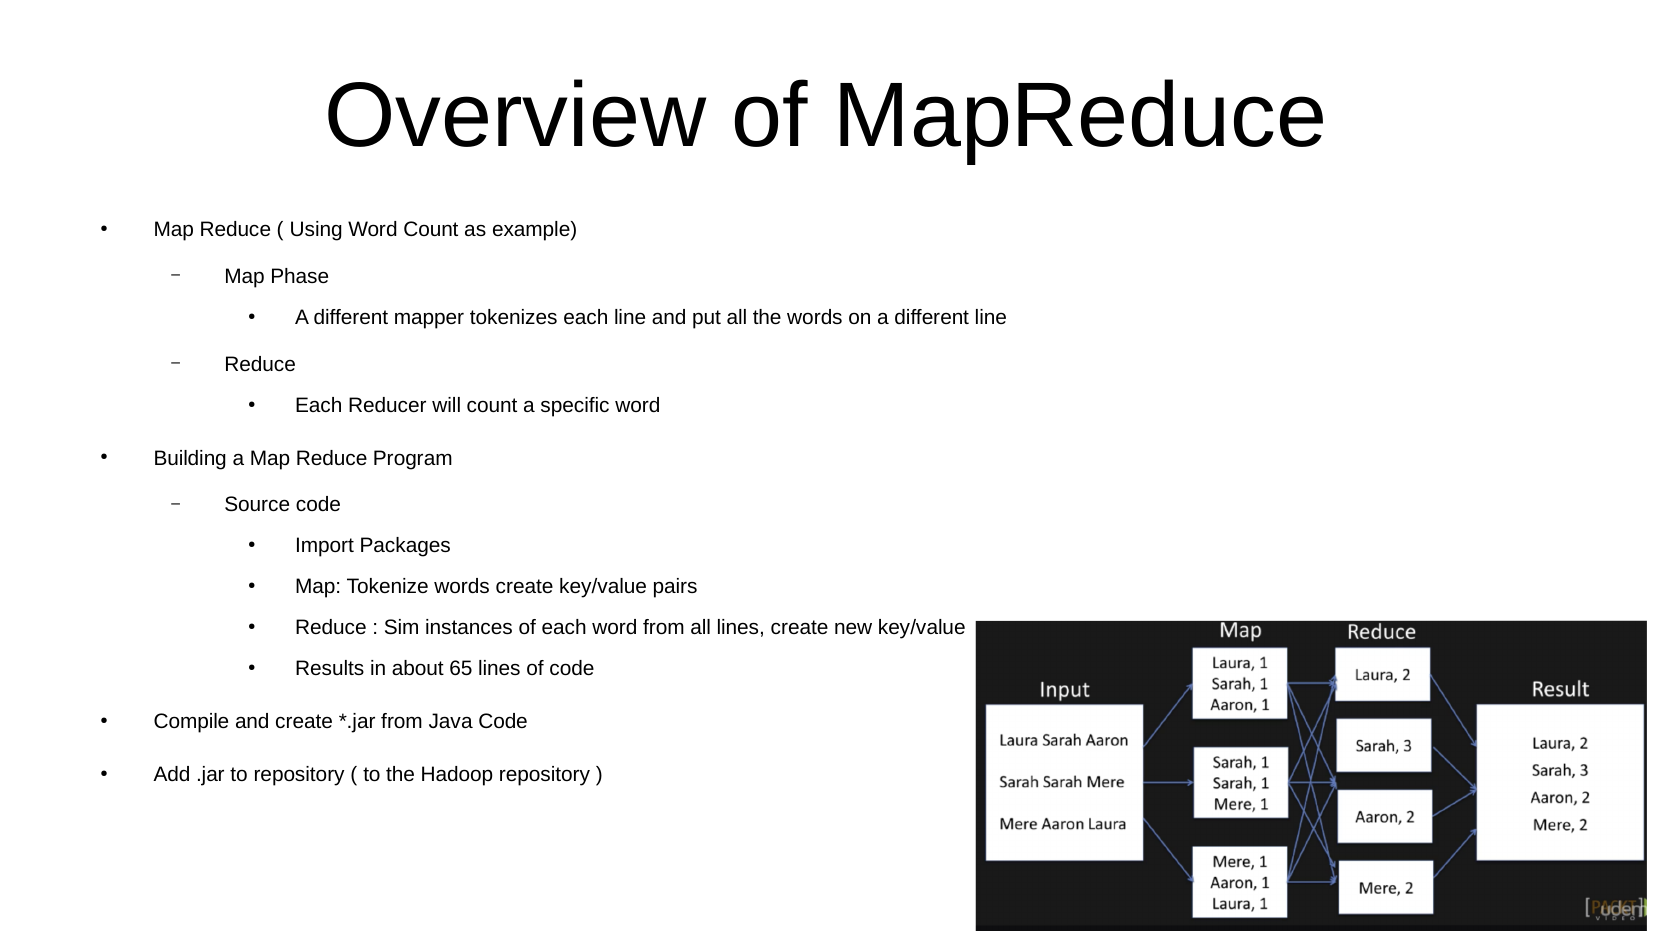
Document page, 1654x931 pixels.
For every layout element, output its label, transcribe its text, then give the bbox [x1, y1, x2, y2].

picture [975, 620, 1647, 931]
list Map Reduce ( Using Word Count as example) Map Phase A different mapper tokenizes each line and put all the words on a different line Reduce Each Reducer will count a specific word Building a Map Reduce Program Source code Import Packages Map: Tokenize words create key/value pairs Reduce : Sim instances of each word from all lines, create new key/value Results in about 65 lines of code Compile and create *.jar from Java Code Add .jar to repository ( to the Hadoop repository ) [82, 217, 1636, 931]
title Overview of MapReduce [82, 37, 1571, 193]
